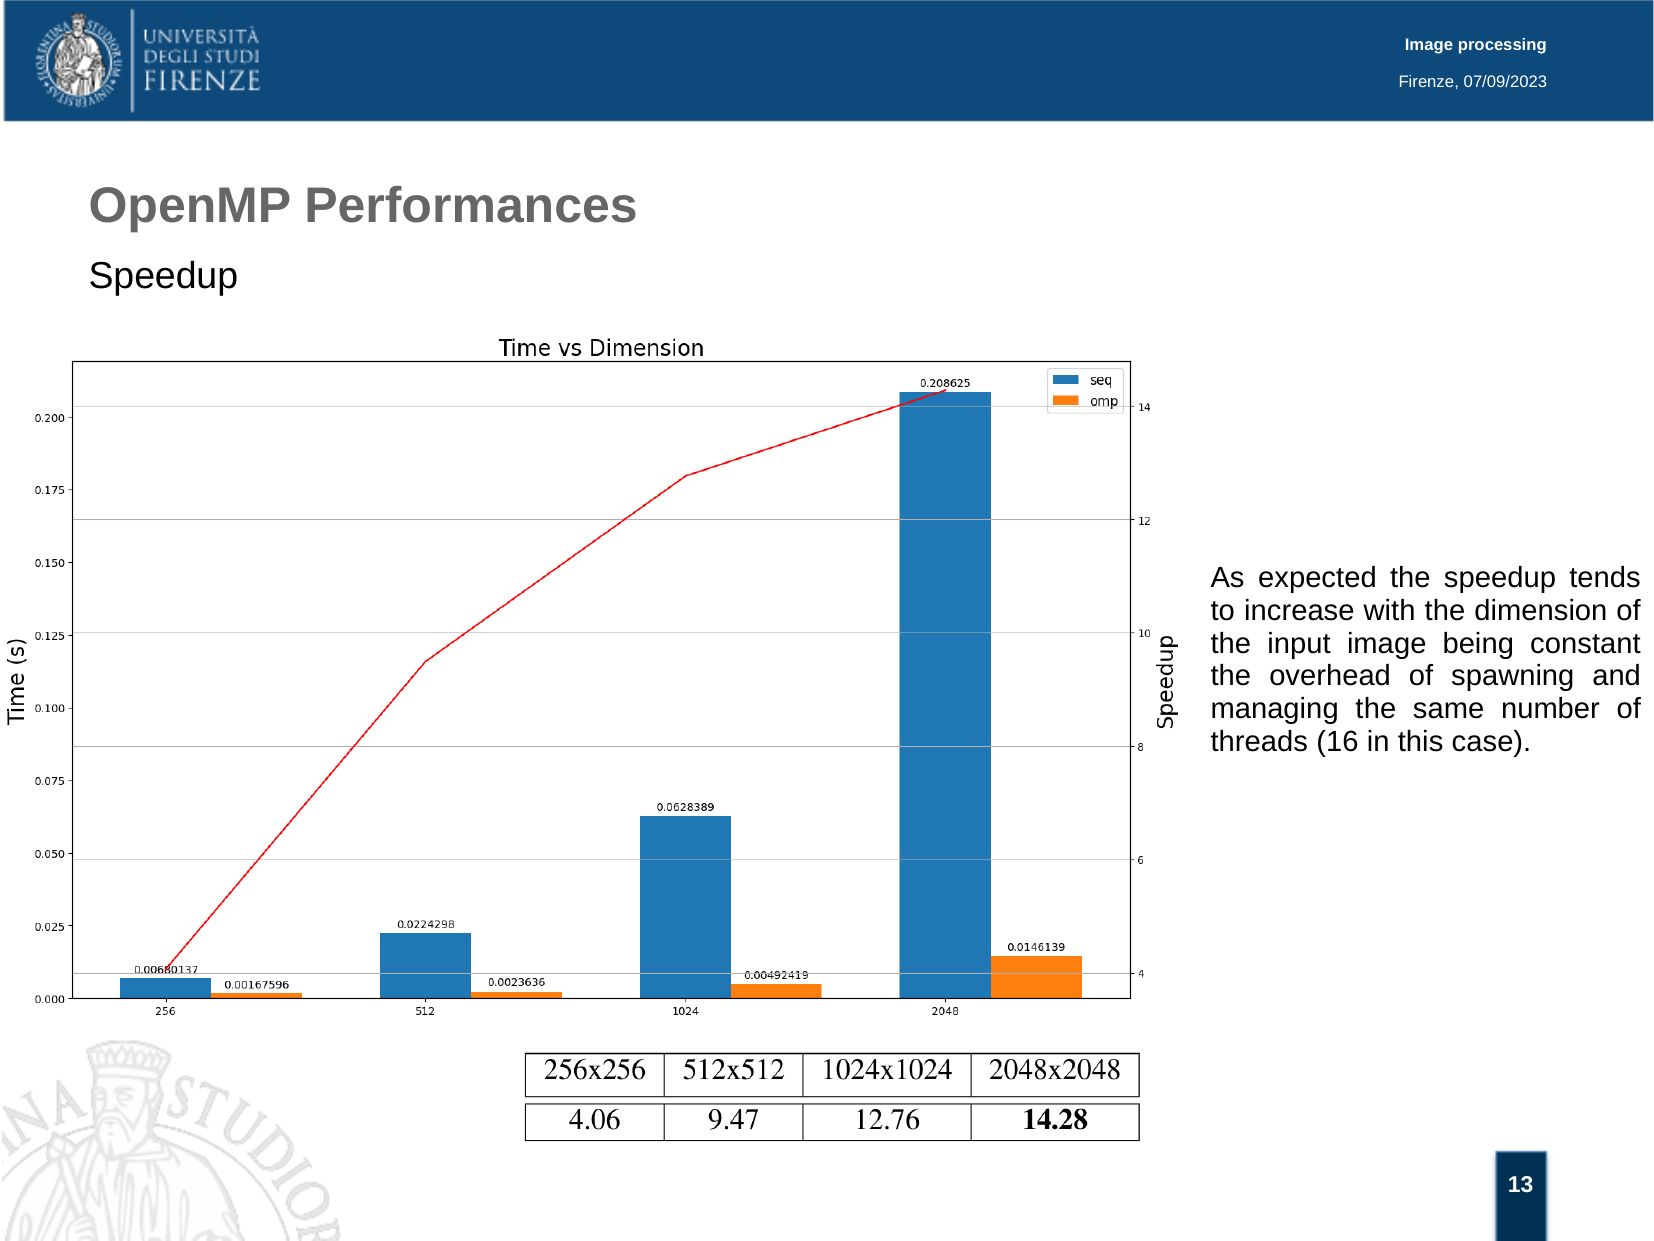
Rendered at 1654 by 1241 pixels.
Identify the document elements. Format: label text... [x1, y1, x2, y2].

text_box OpenMP Performances Speedup [88, 149, 951, 297]
text_box As expected the speedup tends to increase with the dimension of the input image being constant the overhead of spawning and managing the same number of threads (16 in this case). [1210, 561, 1642, 922]
text_box 13 [1505, 1160, 1536, 1208]
picture [0, 0, 1654, 1241]
text_box [1182, 620, 1241, 680]
text_box Image processing Firenze, 07/09/2023 [685, 24, 1548, 102]
